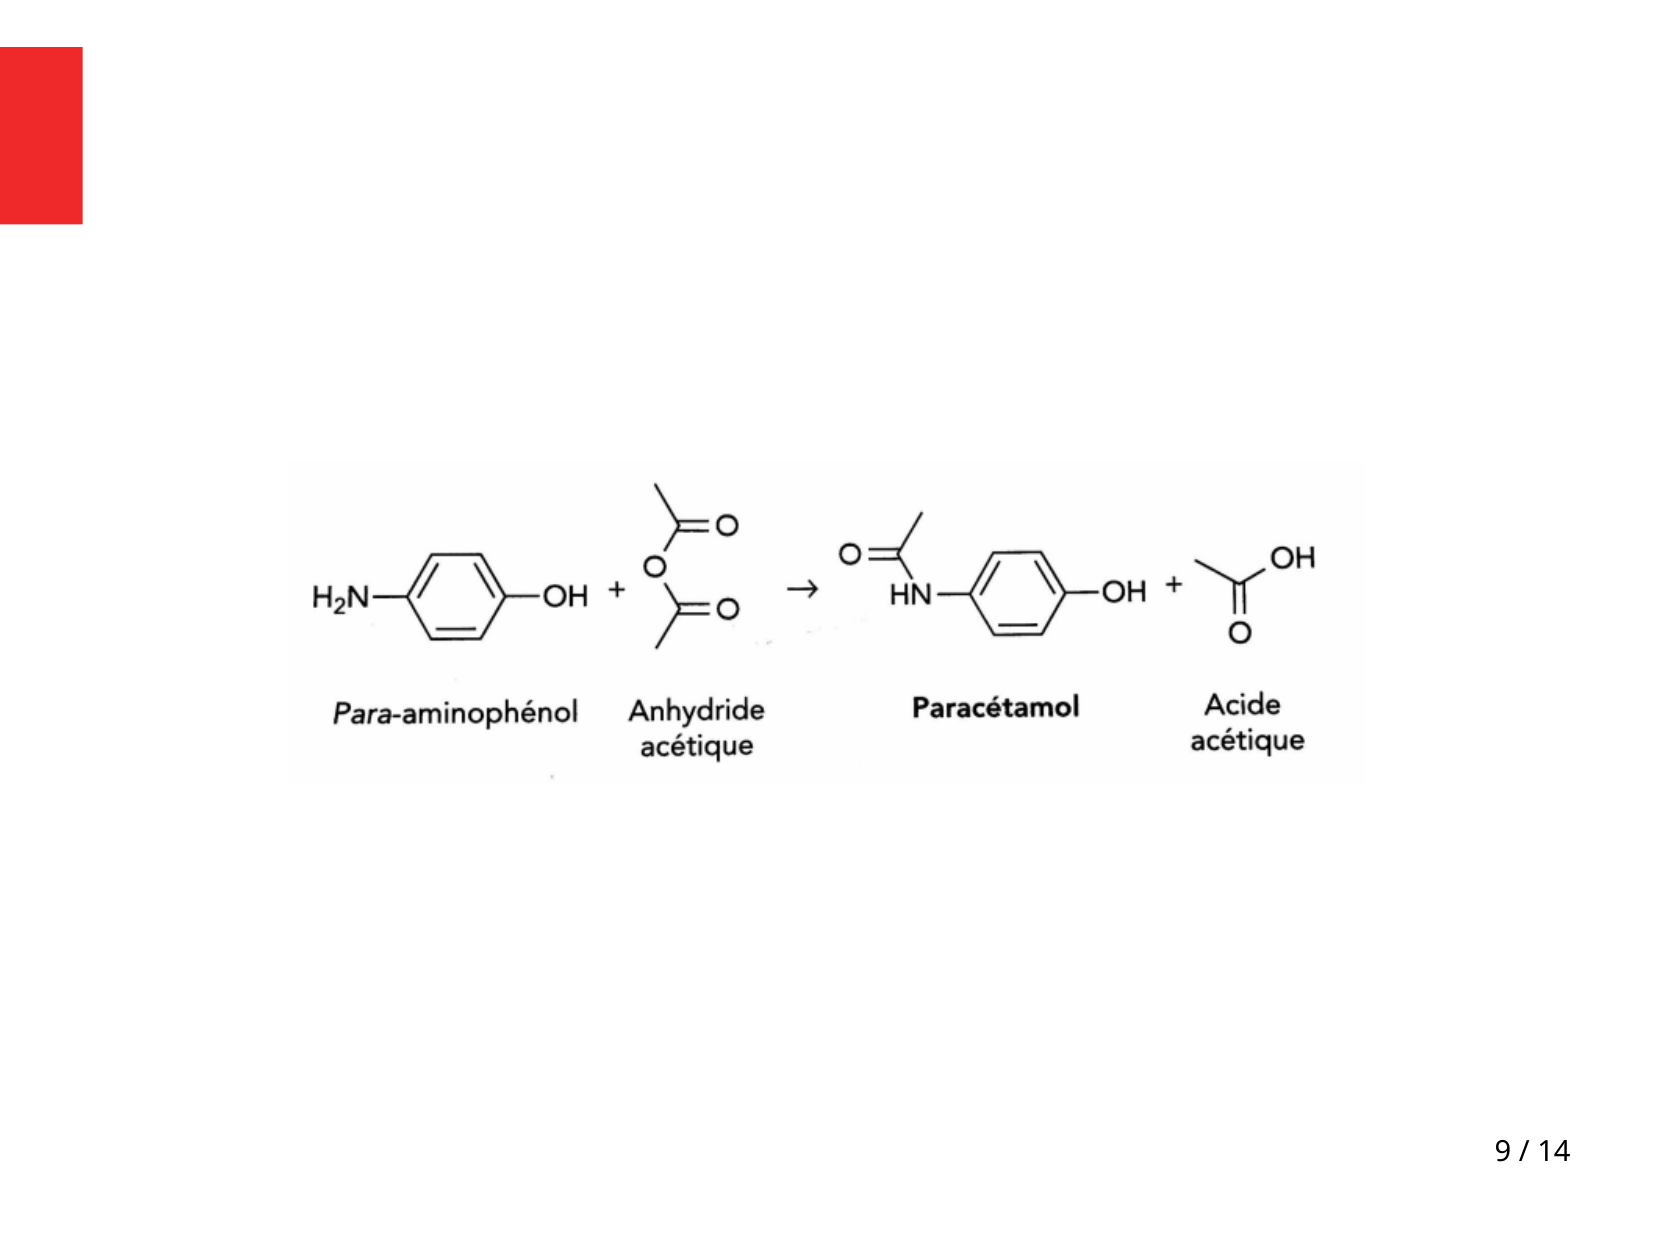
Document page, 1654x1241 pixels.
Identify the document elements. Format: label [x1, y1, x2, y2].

picture [287, 450, 1366, 791]
